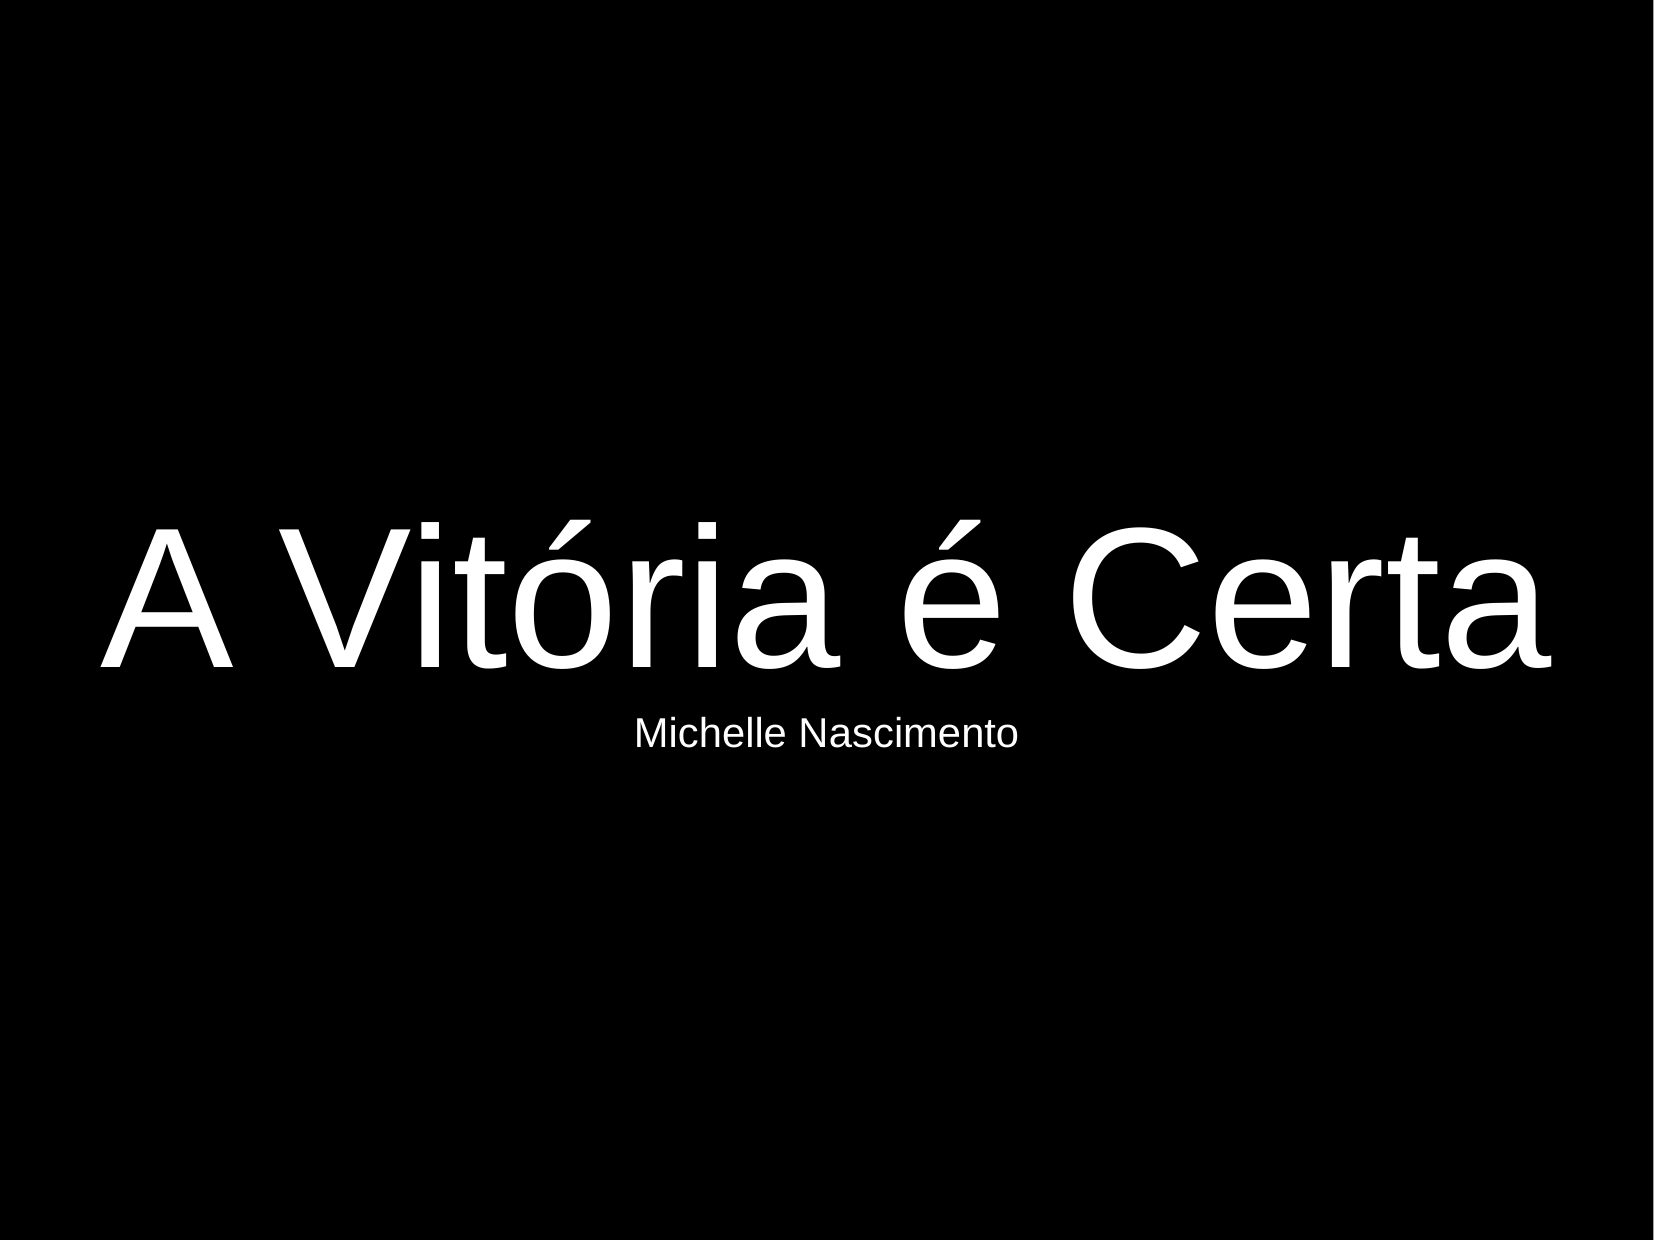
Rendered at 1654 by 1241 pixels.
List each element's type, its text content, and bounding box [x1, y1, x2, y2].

subtitle A Vitória é Certa Michelle Nascimento [82, 49, 1571, 1193]
